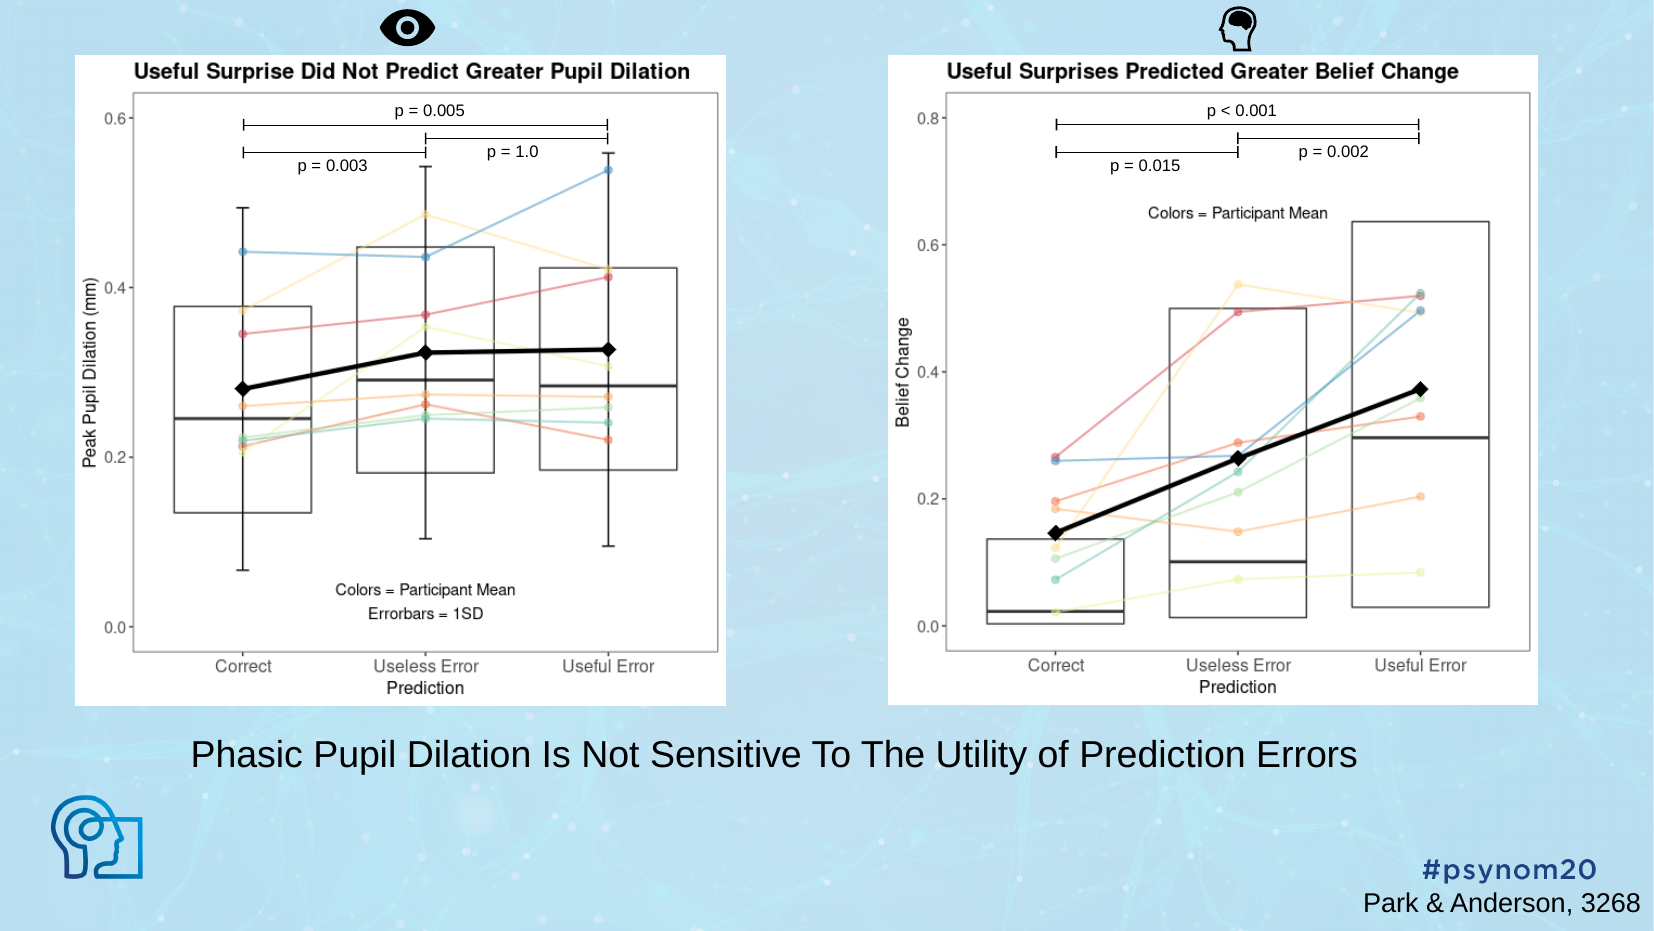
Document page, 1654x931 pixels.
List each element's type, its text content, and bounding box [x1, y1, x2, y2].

text_box Park & Anderson, 3268 [1348, 880, 1654, 931]
text_box p < 0.001 [1192, 93, 1302, 146]
text_box p = 0.015 [1095, 148, 1196, 183]
text_box p = 0.003 [282, 149, 383, 183]
text_box p = 0.005 [379, 93, 493, 147]
text_box p = 1.0 [472, 135, 565, 169]
text_box Phasic Pupil Dilation Is Not Sensitive To The Utility of Prediction Errors [175, 725, 1453, 783]
text_box p = 0.002 [1283, 134, 1384, 169]
picture [0, 0, 1654, 931]
